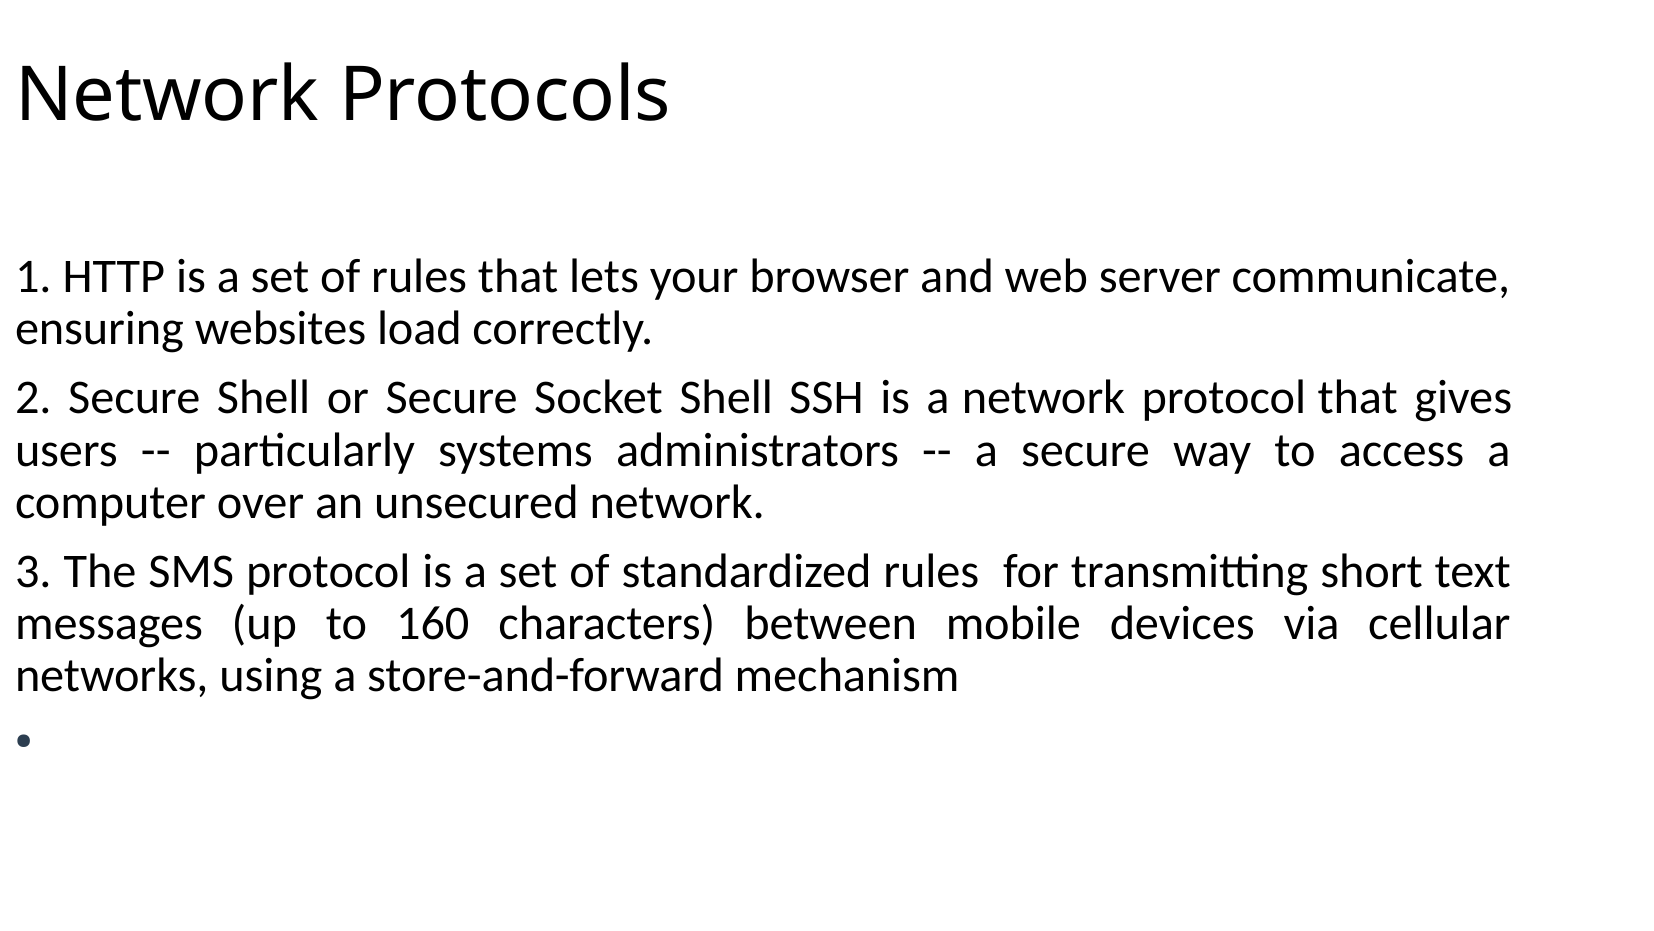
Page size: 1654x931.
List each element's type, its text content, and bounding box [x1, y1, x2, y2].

title Network Protocols [0, 36, 1536, 155]
list 1. HTTP is a set of rules that lets your browser and web server communicate, ensuring websites load correctly. 2. Secure Shell or Secure Socket Shell SSH is a network protocol that gives users -- particularly systems administrators -- a secure way to access a computer over an unsecured network. 3. The SMS protocol is a set of standardized rules for transmitting short text messages (up to 160 characters) between mobile devices via cellular networks, using a store-and-forward mechanism [0, 243, 1536, 864]
